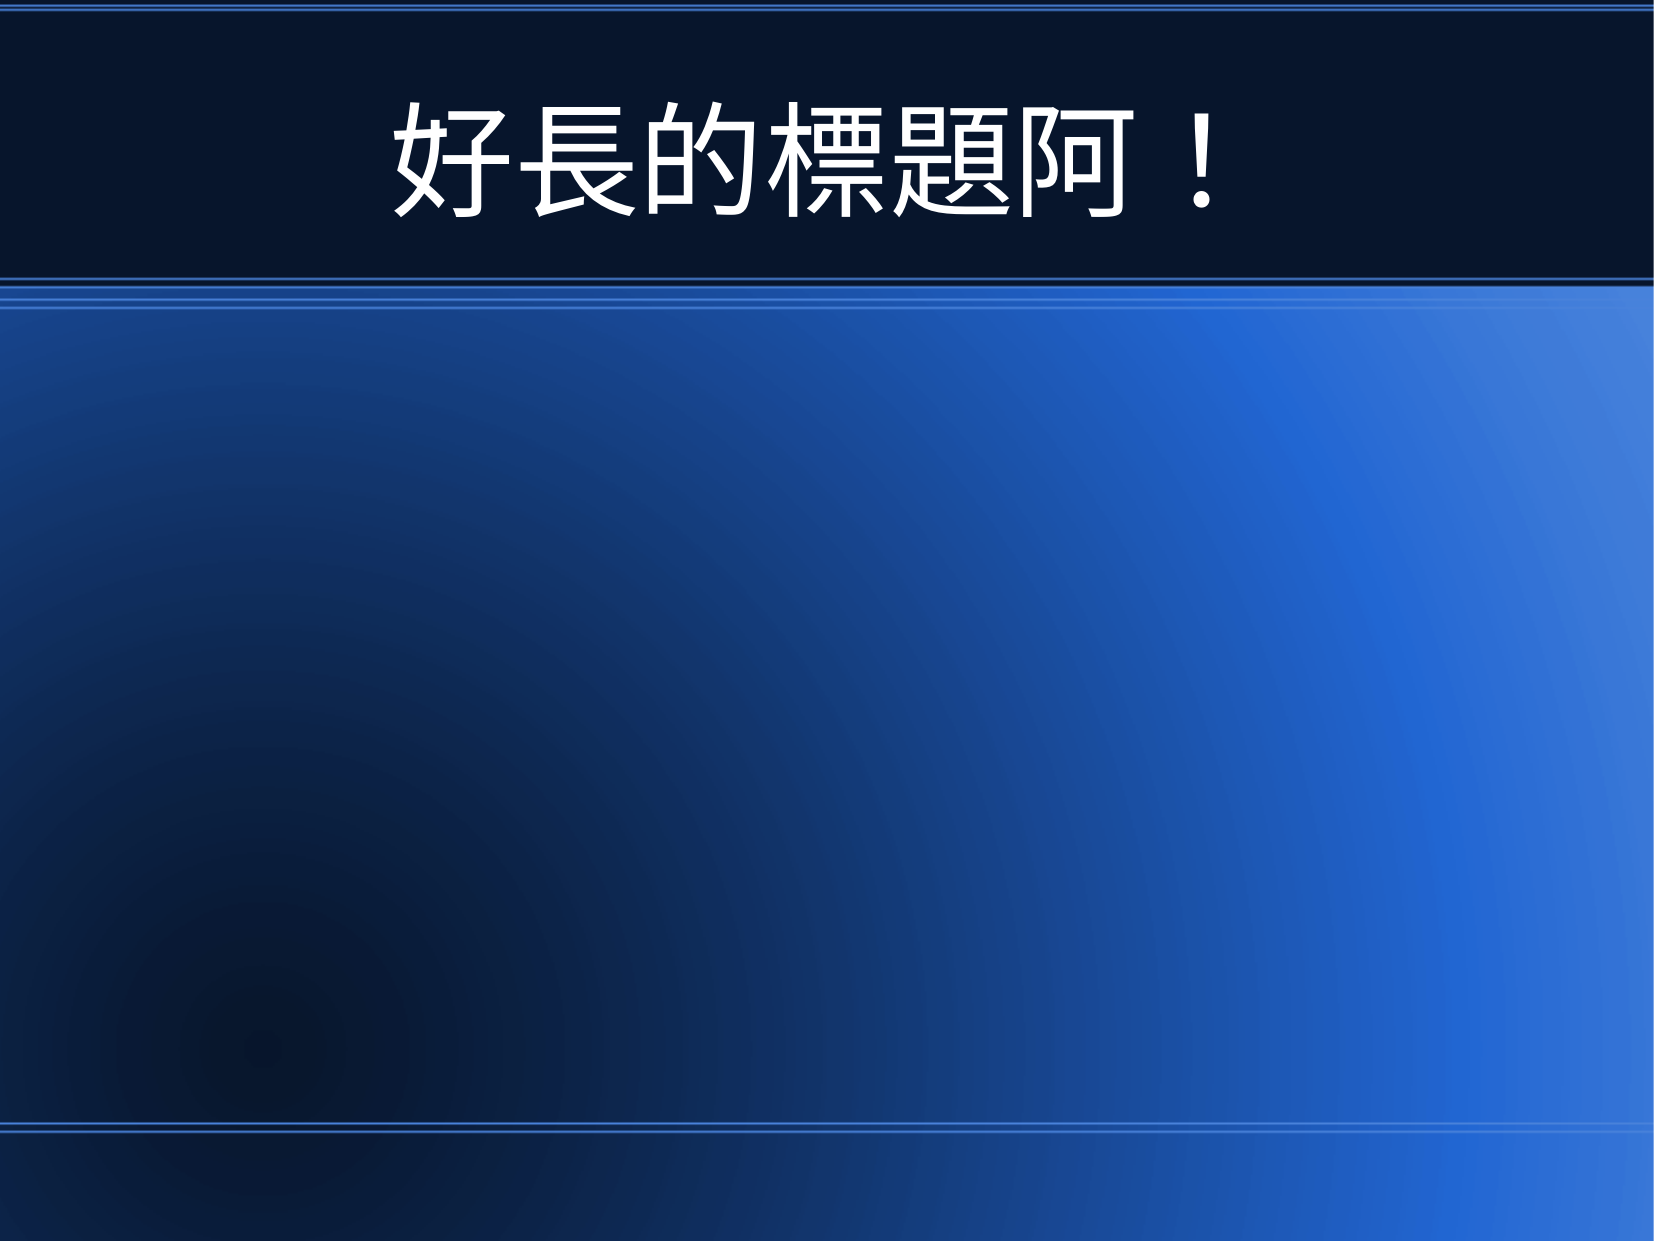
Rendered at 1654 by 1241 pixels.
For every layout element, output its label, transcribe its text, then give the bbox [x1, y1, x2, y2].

picture [0, 0, 1654, 1241]
title 好長的標題阿！ [82, 49, 1571, 257]
